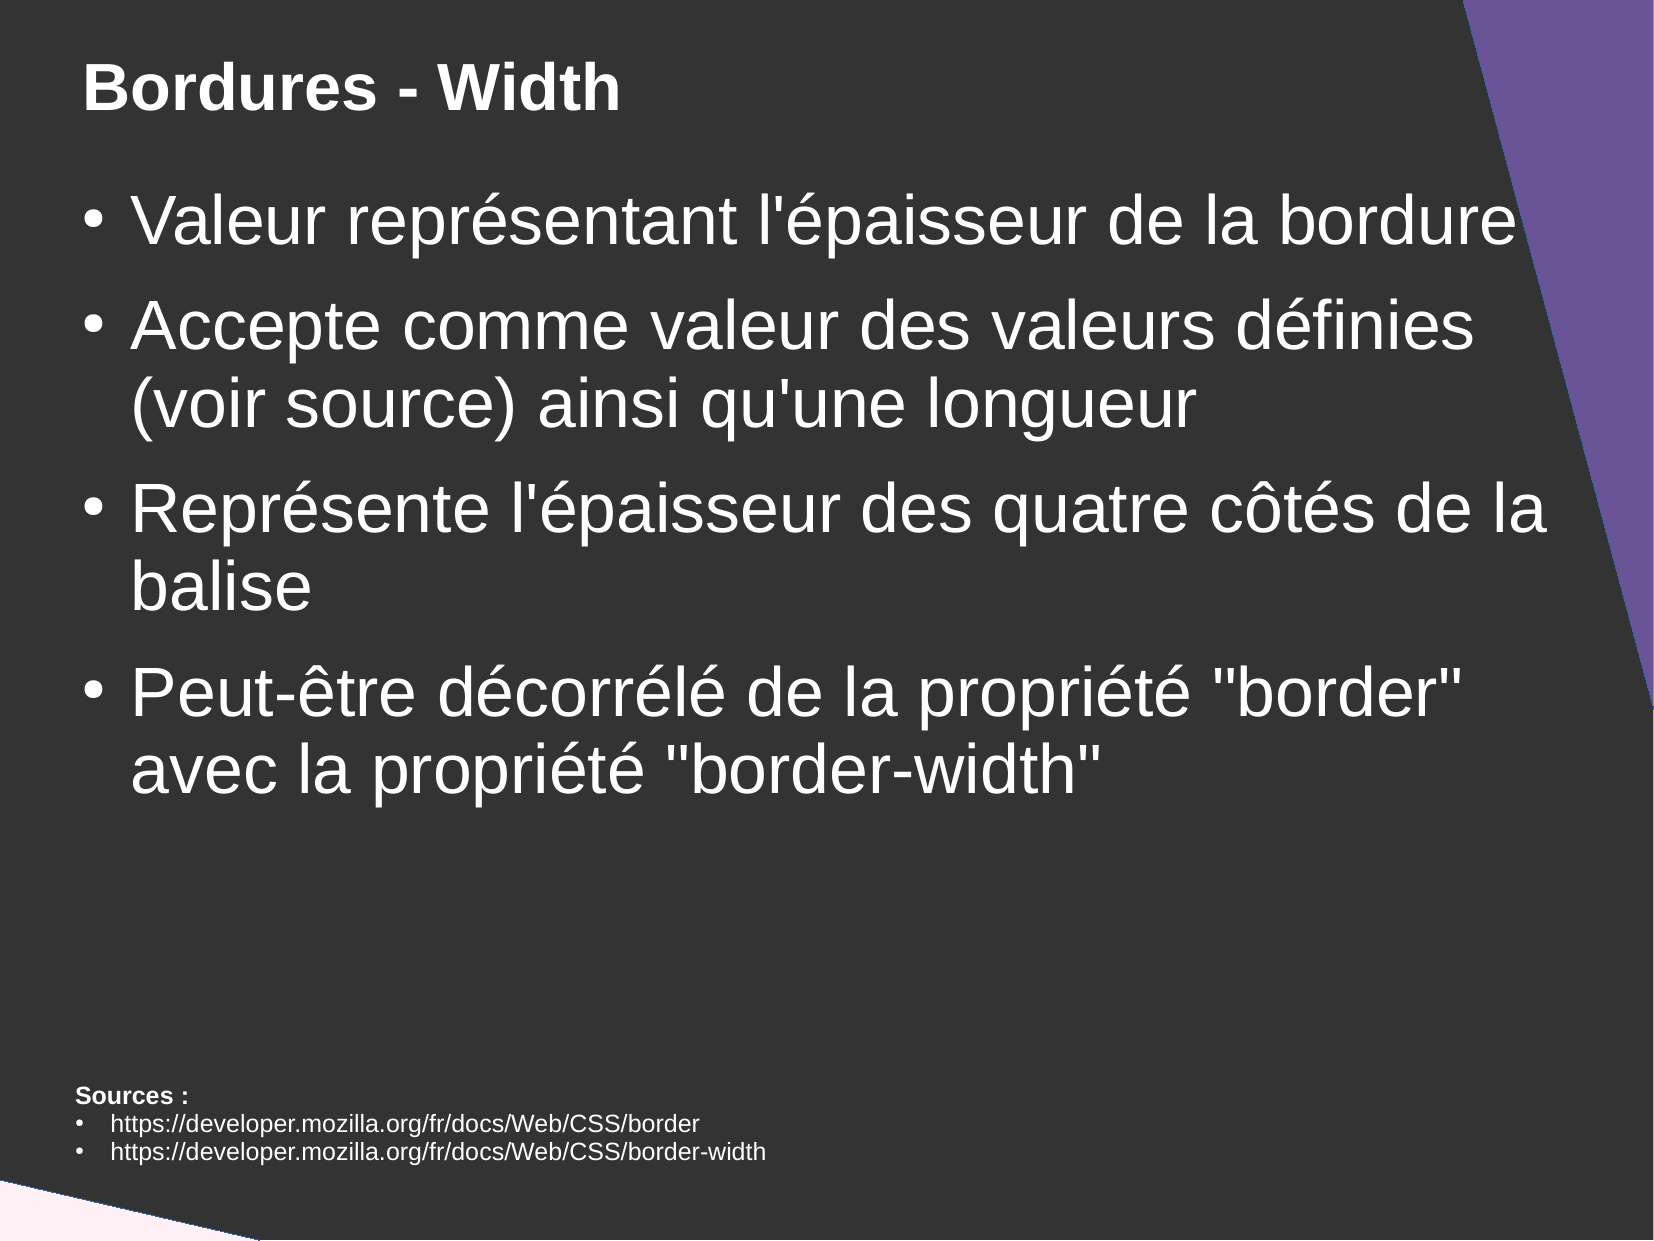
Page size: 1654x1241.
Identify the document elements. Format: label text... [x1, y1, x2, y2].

title Bordures - Width [82, 49, 1571, 130]
text_box [1463, 0, 1654, 710]
text_box Sources : https://developer.mozilla.org/fr/docs/Web/CSS/border https://developer.mozilla.org/fr/docs/Web/CSS/border-width [60, 1074, 1546, 1217]
text_box [0, 1179, 264, 1241]
list Valeur représentant l'épaisseur de la bordure Accepte comme valeur des valeurs définies (voir source) ainsi qu'une longueur Représente l'épaisseur des quatre côtés de la balise Peut-être décorrélé de la propriété "border" avec la propriété "border-width" [64, 180, 1604, 815]
